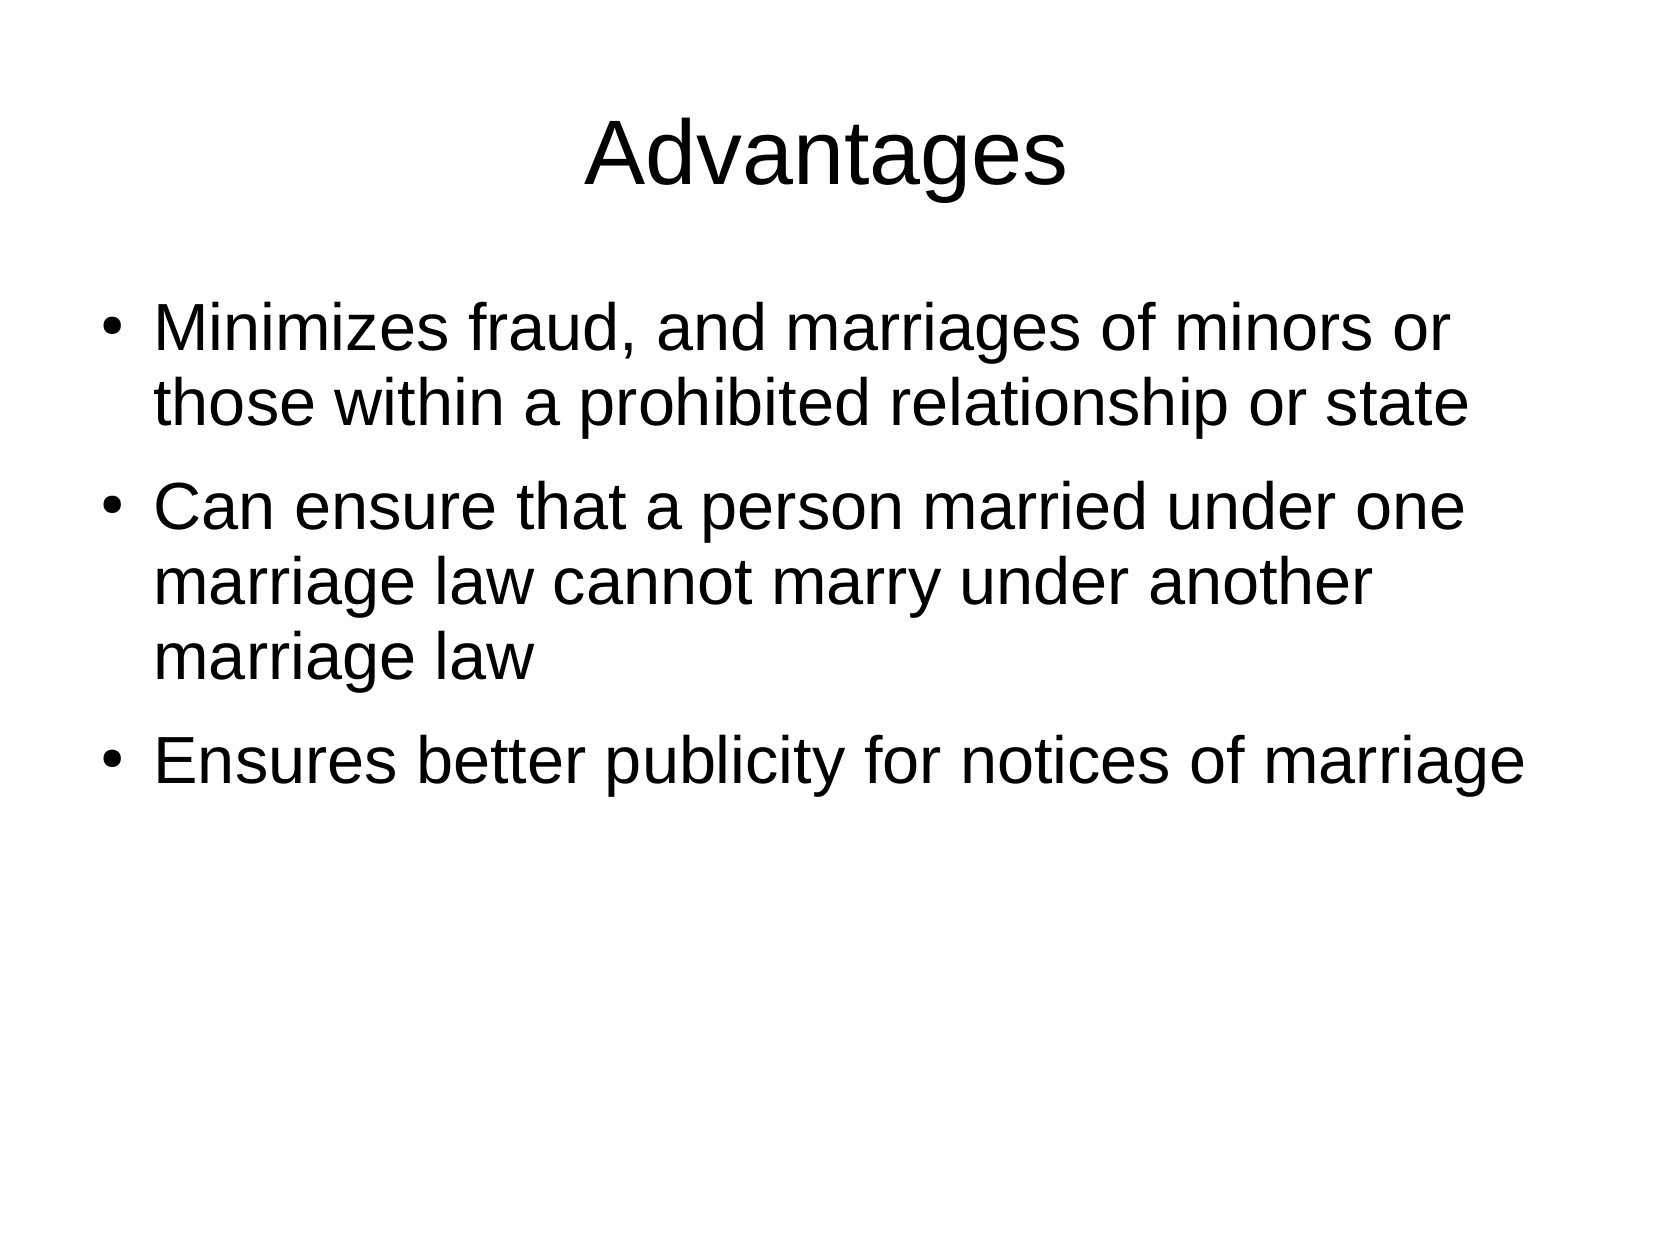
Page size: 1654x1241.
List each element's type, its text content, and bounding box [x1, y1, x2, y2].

list Minimizes fraud, and marriages of minors or those within a prohibited relationship or state Can ensure that a person married under one marriage law cannot marry under another marriage law Ensures better publicity for notices of marriage [82, 290, 1571, 1109]
title Advantages [82, 56, 1571, 250]
